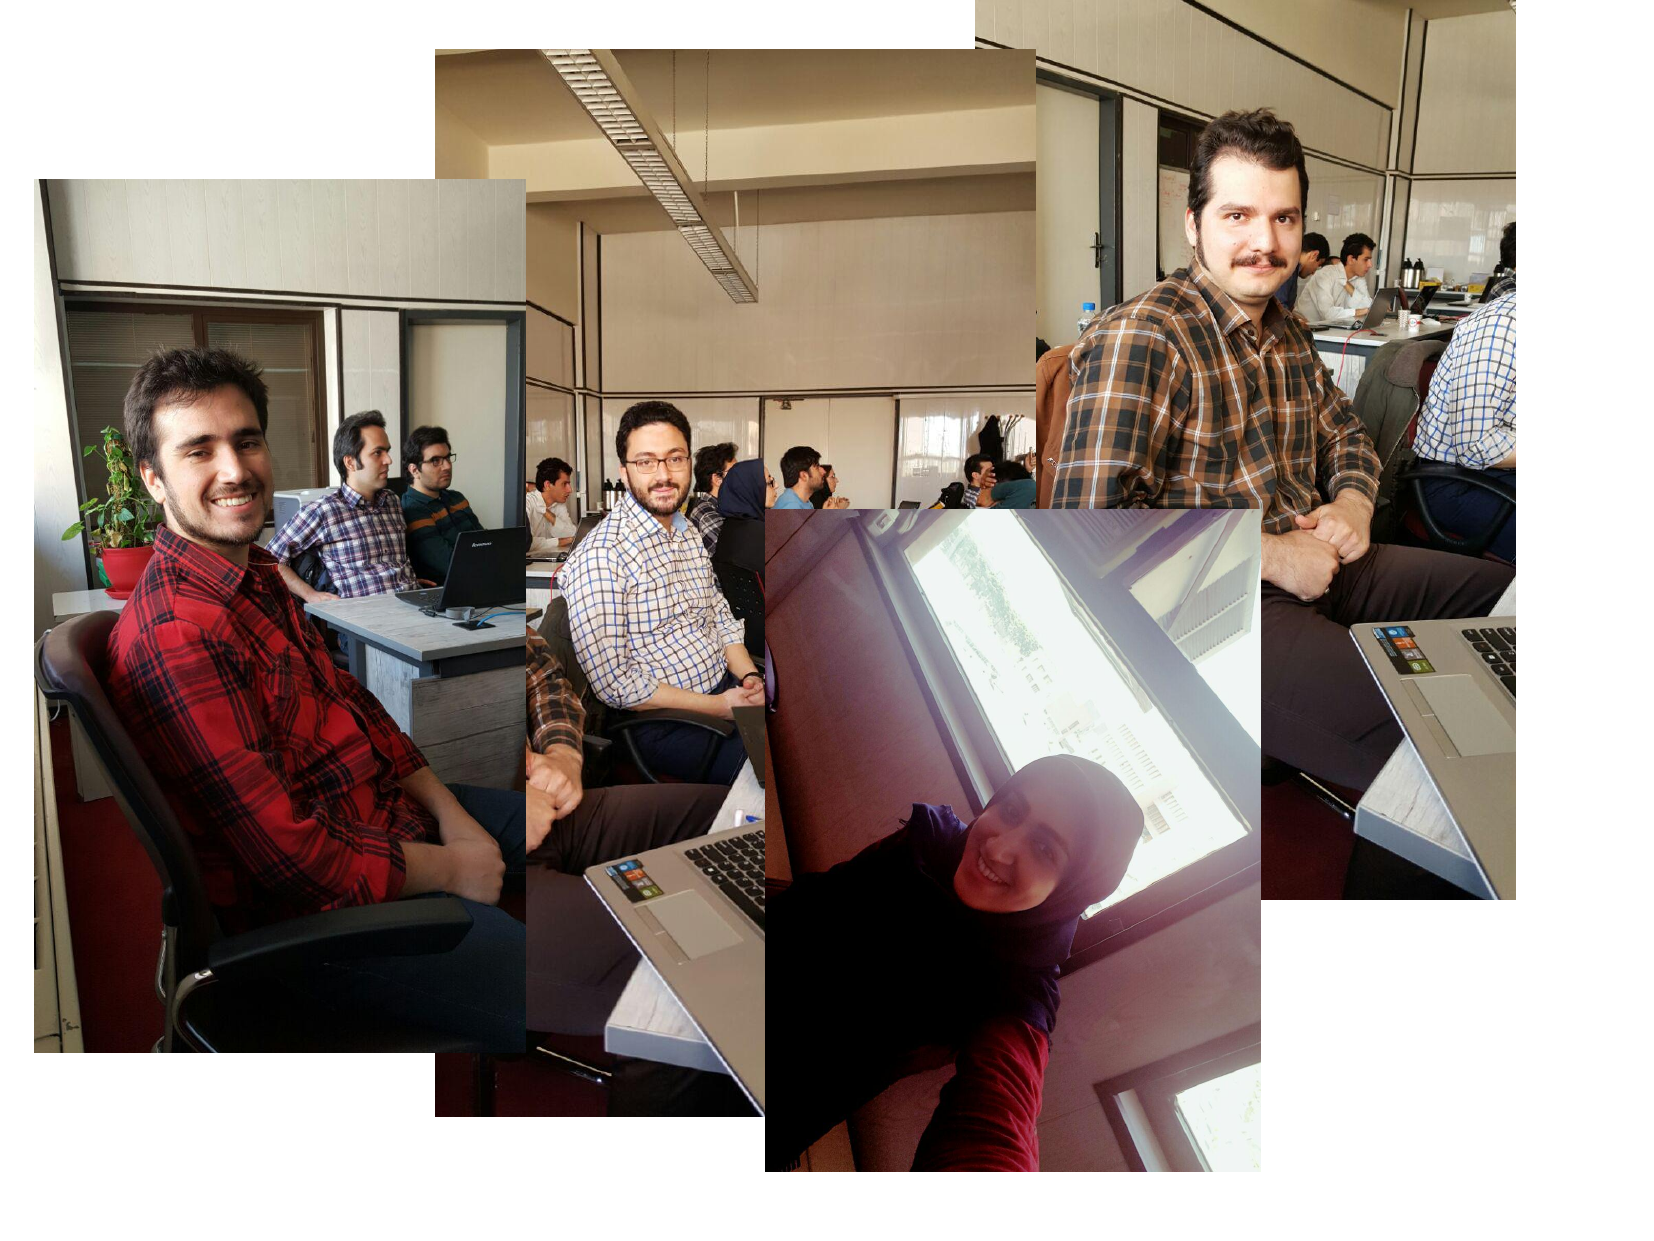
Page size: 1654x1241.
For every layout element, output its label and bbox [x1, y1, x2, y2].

picture [34, 0, 1516, 1172]
